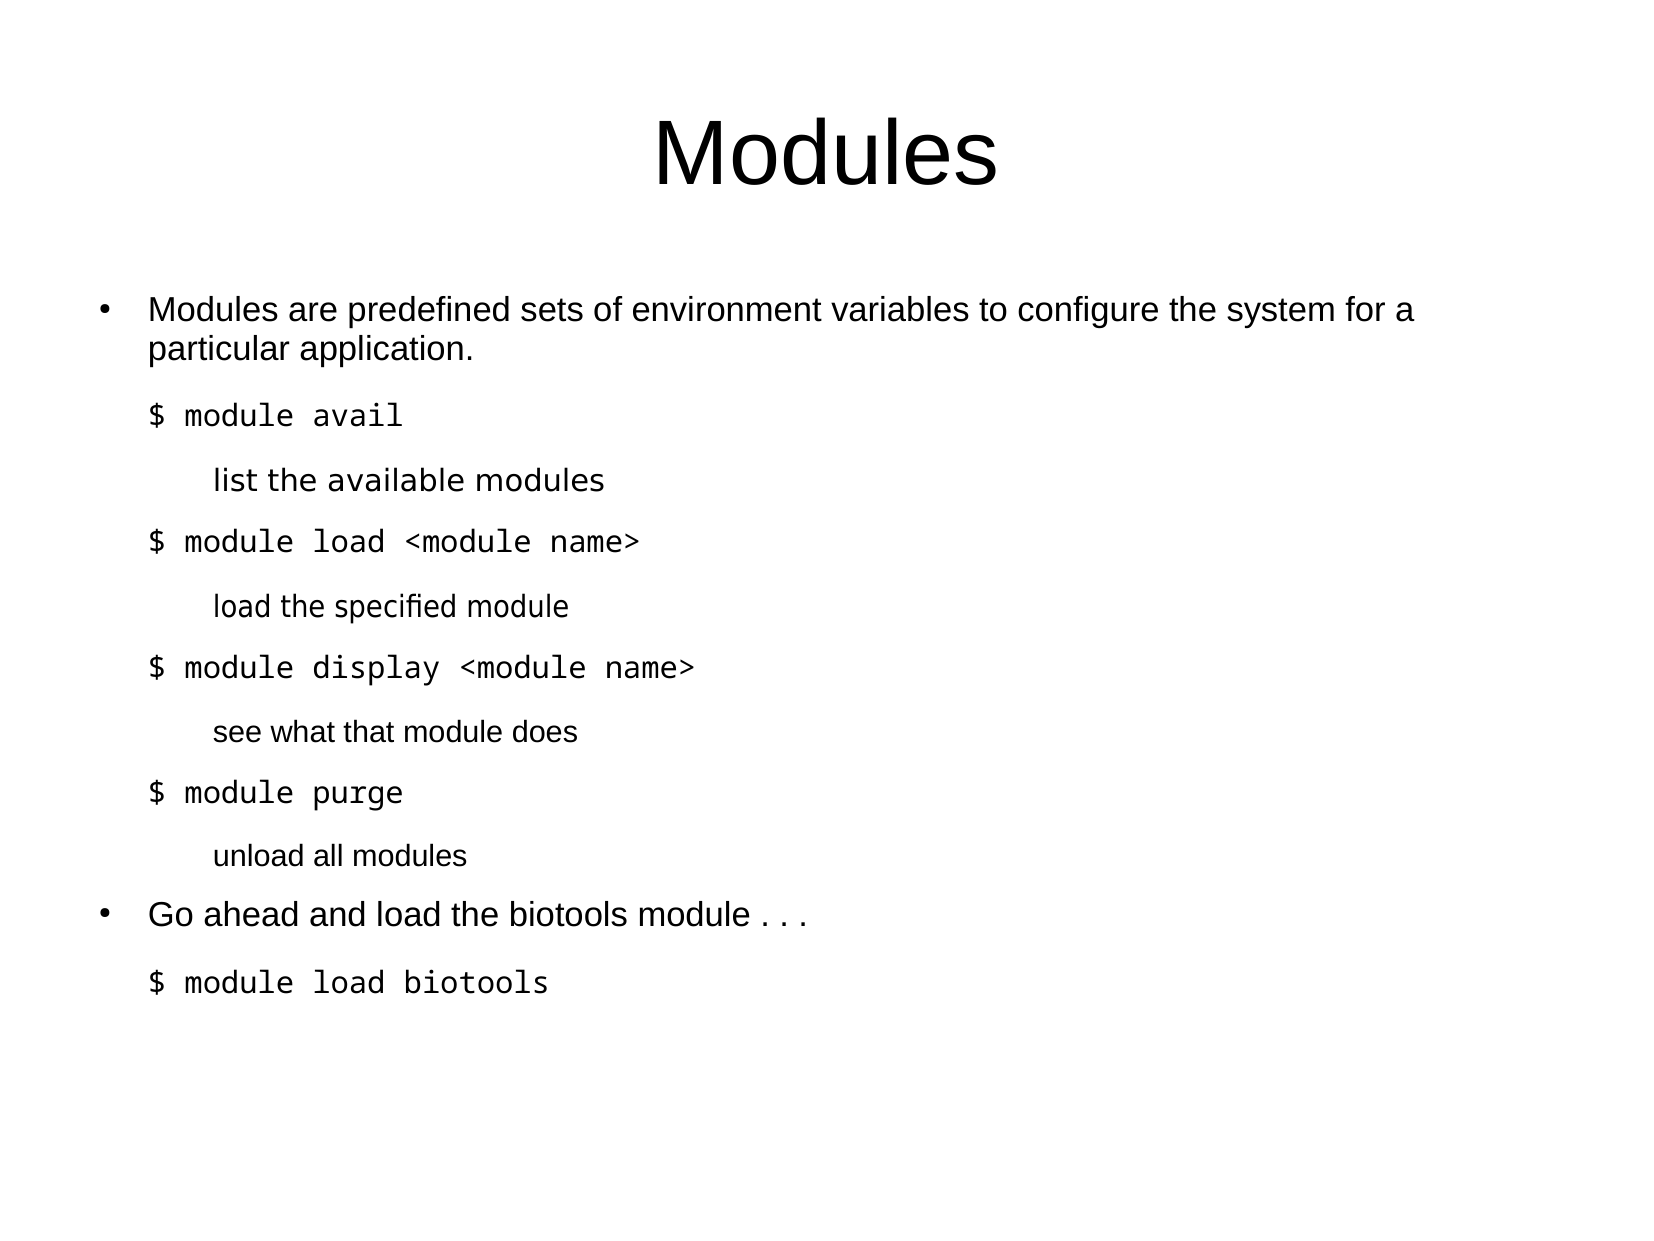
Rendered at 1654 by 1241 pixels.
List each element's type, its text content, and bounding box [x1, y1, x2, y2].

title Modules [82, 49, 1571, 257]
list Modules are predefined sets of environment variables to configure the system for a particular application. $ module avail list the available modules $ module load <module name> load the specified module $ module display <module name> see what that module does $ module purge unload all modules Go ahead and load the biotools module . . . $ module load biotools [82, 290, 1538, 1010]
